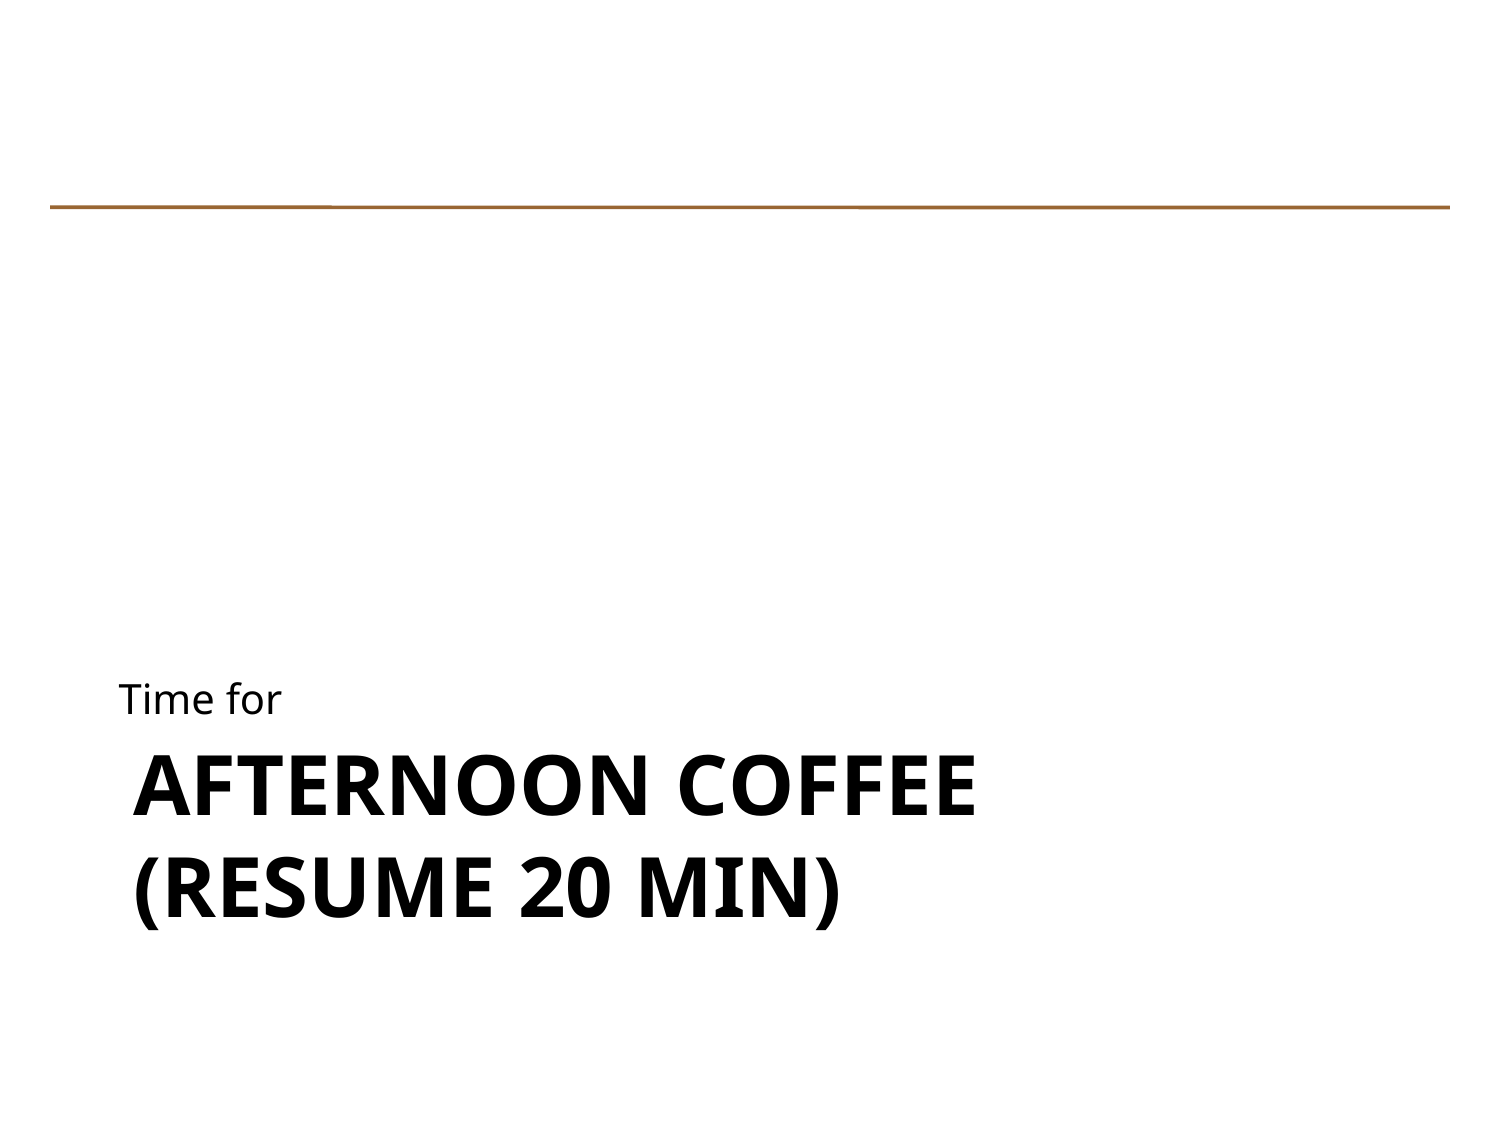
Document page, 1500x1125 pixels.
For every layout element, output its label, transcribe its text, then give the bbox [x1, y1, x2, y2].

text_box Time for [118, 476, 1394, 723]
text_box AFTERNOON COFFEE (RESUME 20 MIN)‏ [118, 723, 1394, 947]
